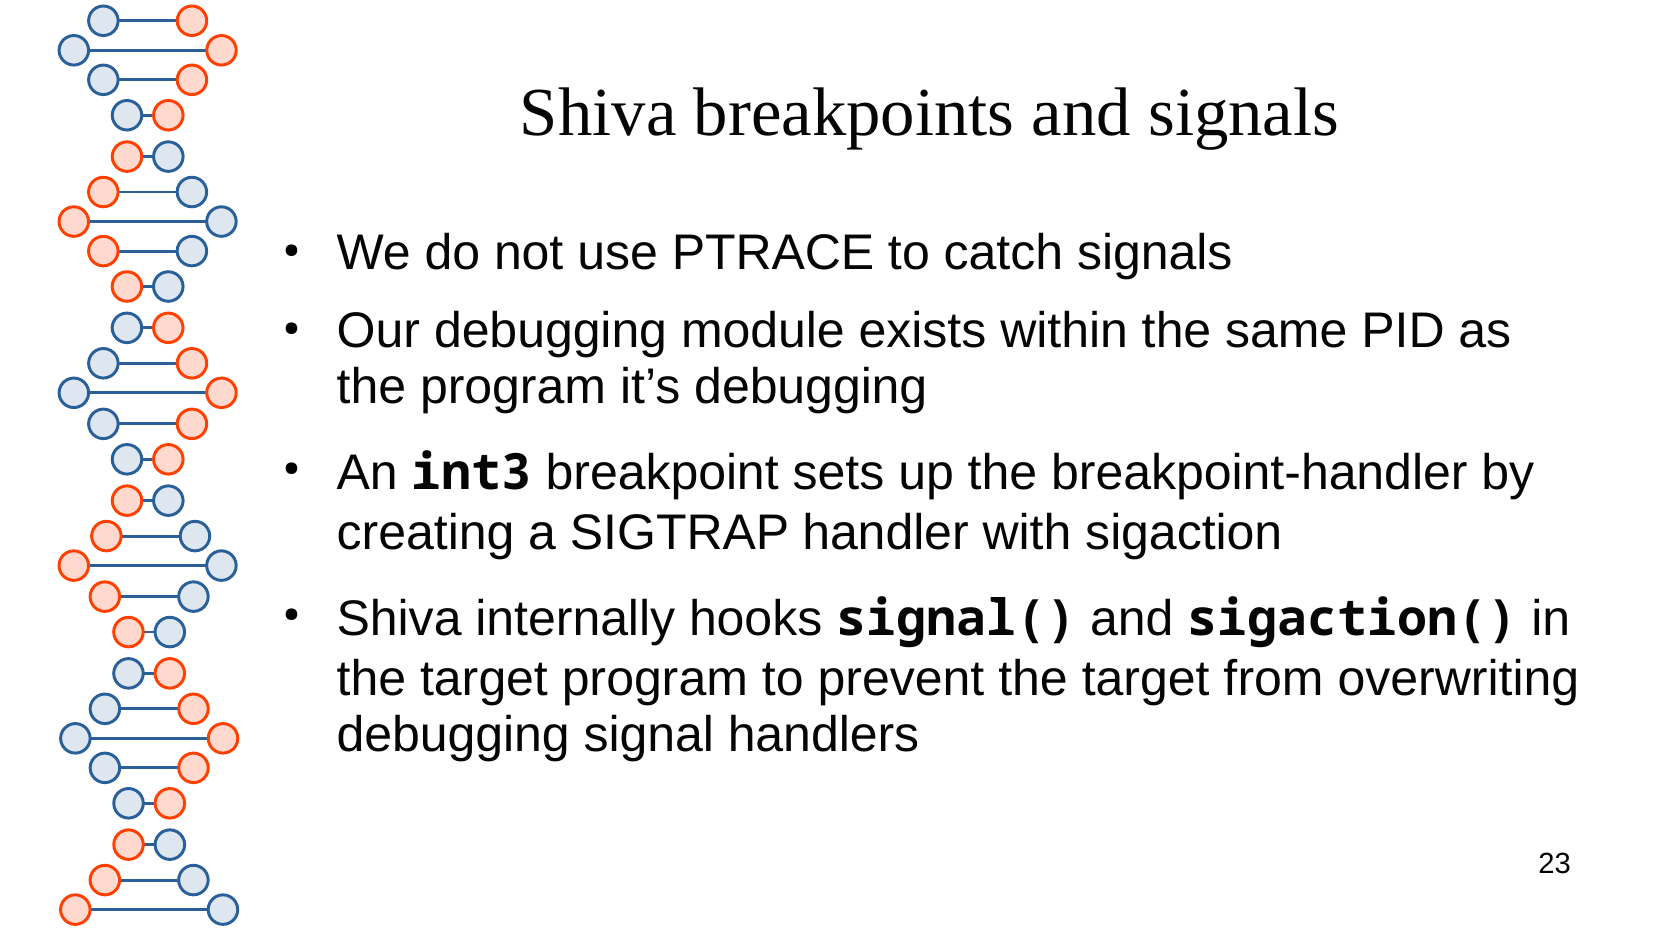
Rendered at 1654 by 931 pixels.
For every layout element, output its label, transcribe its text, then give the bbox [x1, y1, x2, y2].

title Shiva breakpoints and signals [265, 35, 1595, 189]
list We do not use PTRACE to catch signals Our debugging module exists within the same PID as the program it’s debugging An int3 breakpoint sets up the breakpoint-handler by creating a SIGTRAP handler with sigaction Shiva internally hooks signal() and sigaction() in the target program to prevent the target from overwriting debugging signal handlers [265, 224, 1595, 764]
